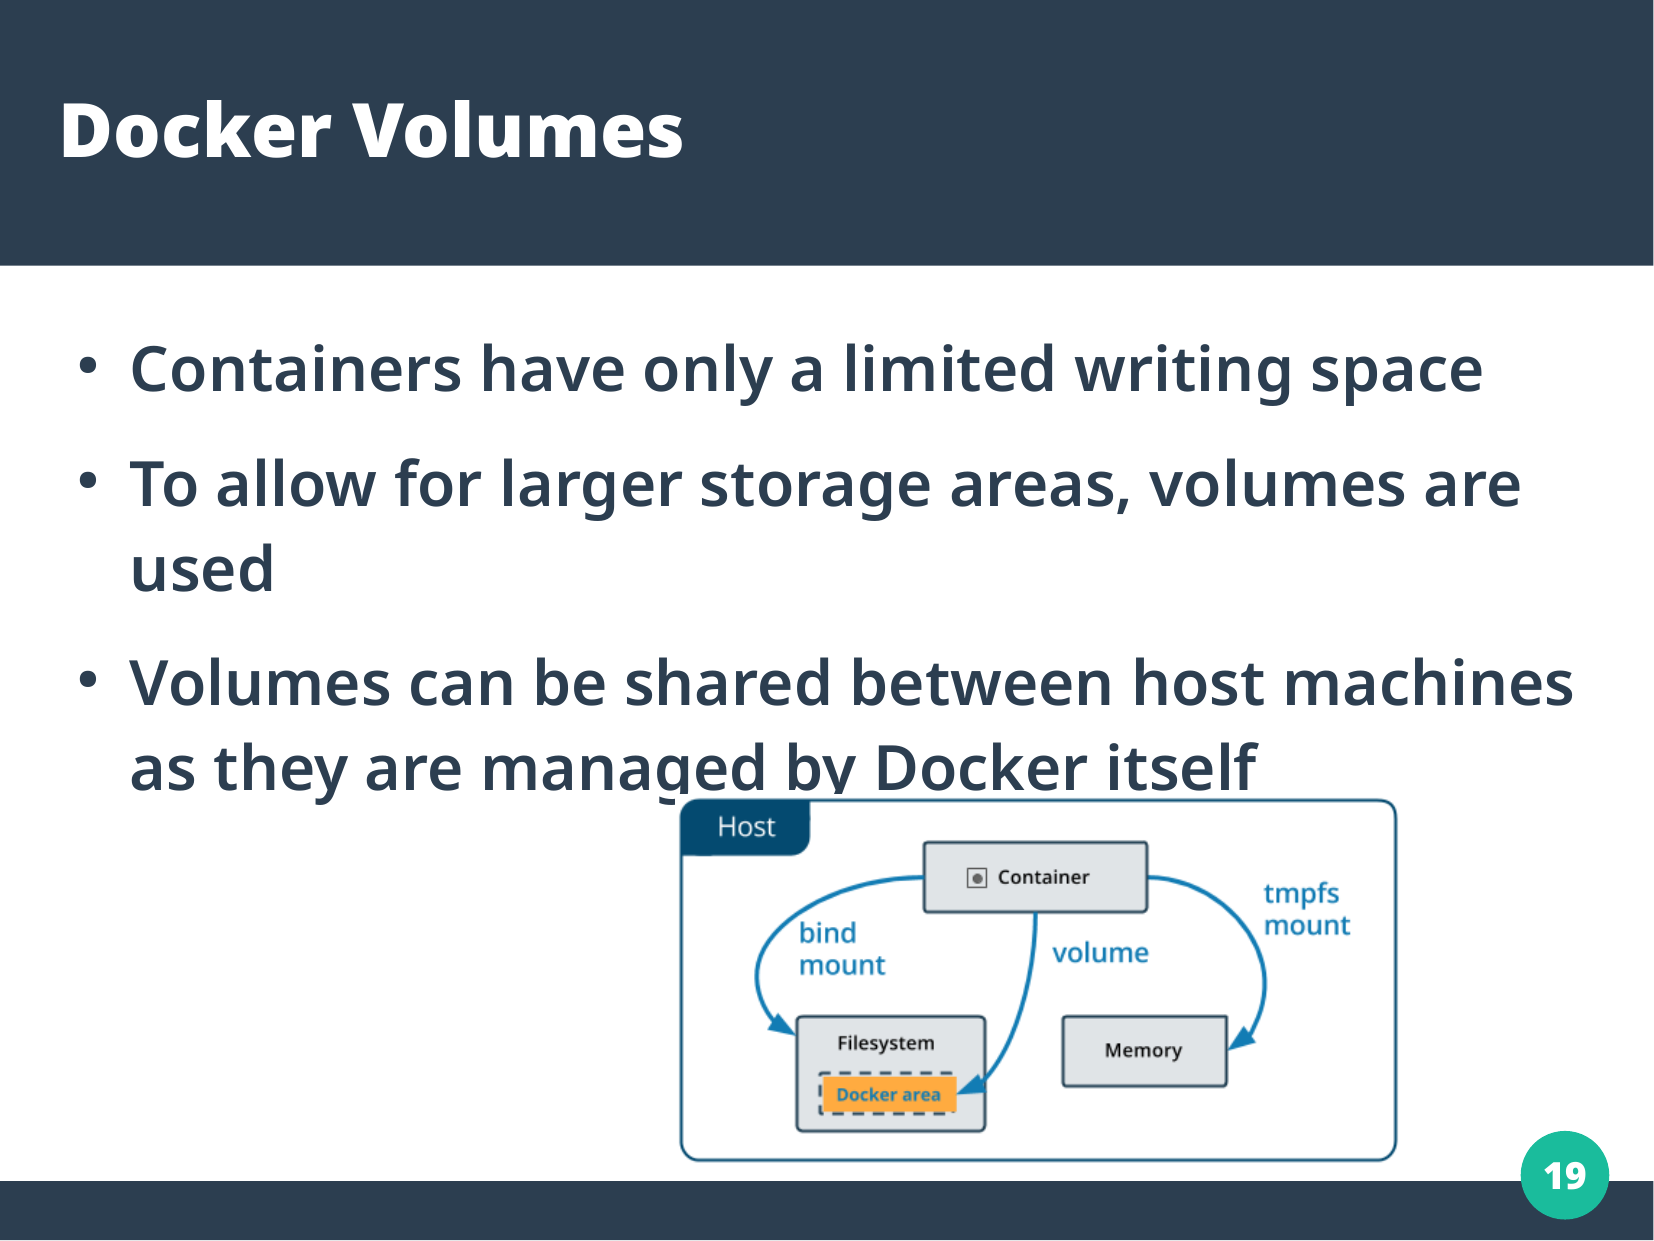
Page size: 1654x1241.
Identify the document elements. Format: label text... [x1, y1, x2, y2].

picture [675, 794, 1401, 1164]
list Containers have only a limited writing space To allow for larger storage areas, volumes are used Volumes can be shared between host machines as they are managed by Docker itself [59, 324, 1595, 1152]
title Docker Volumes [59, 49, 1595, 207]
